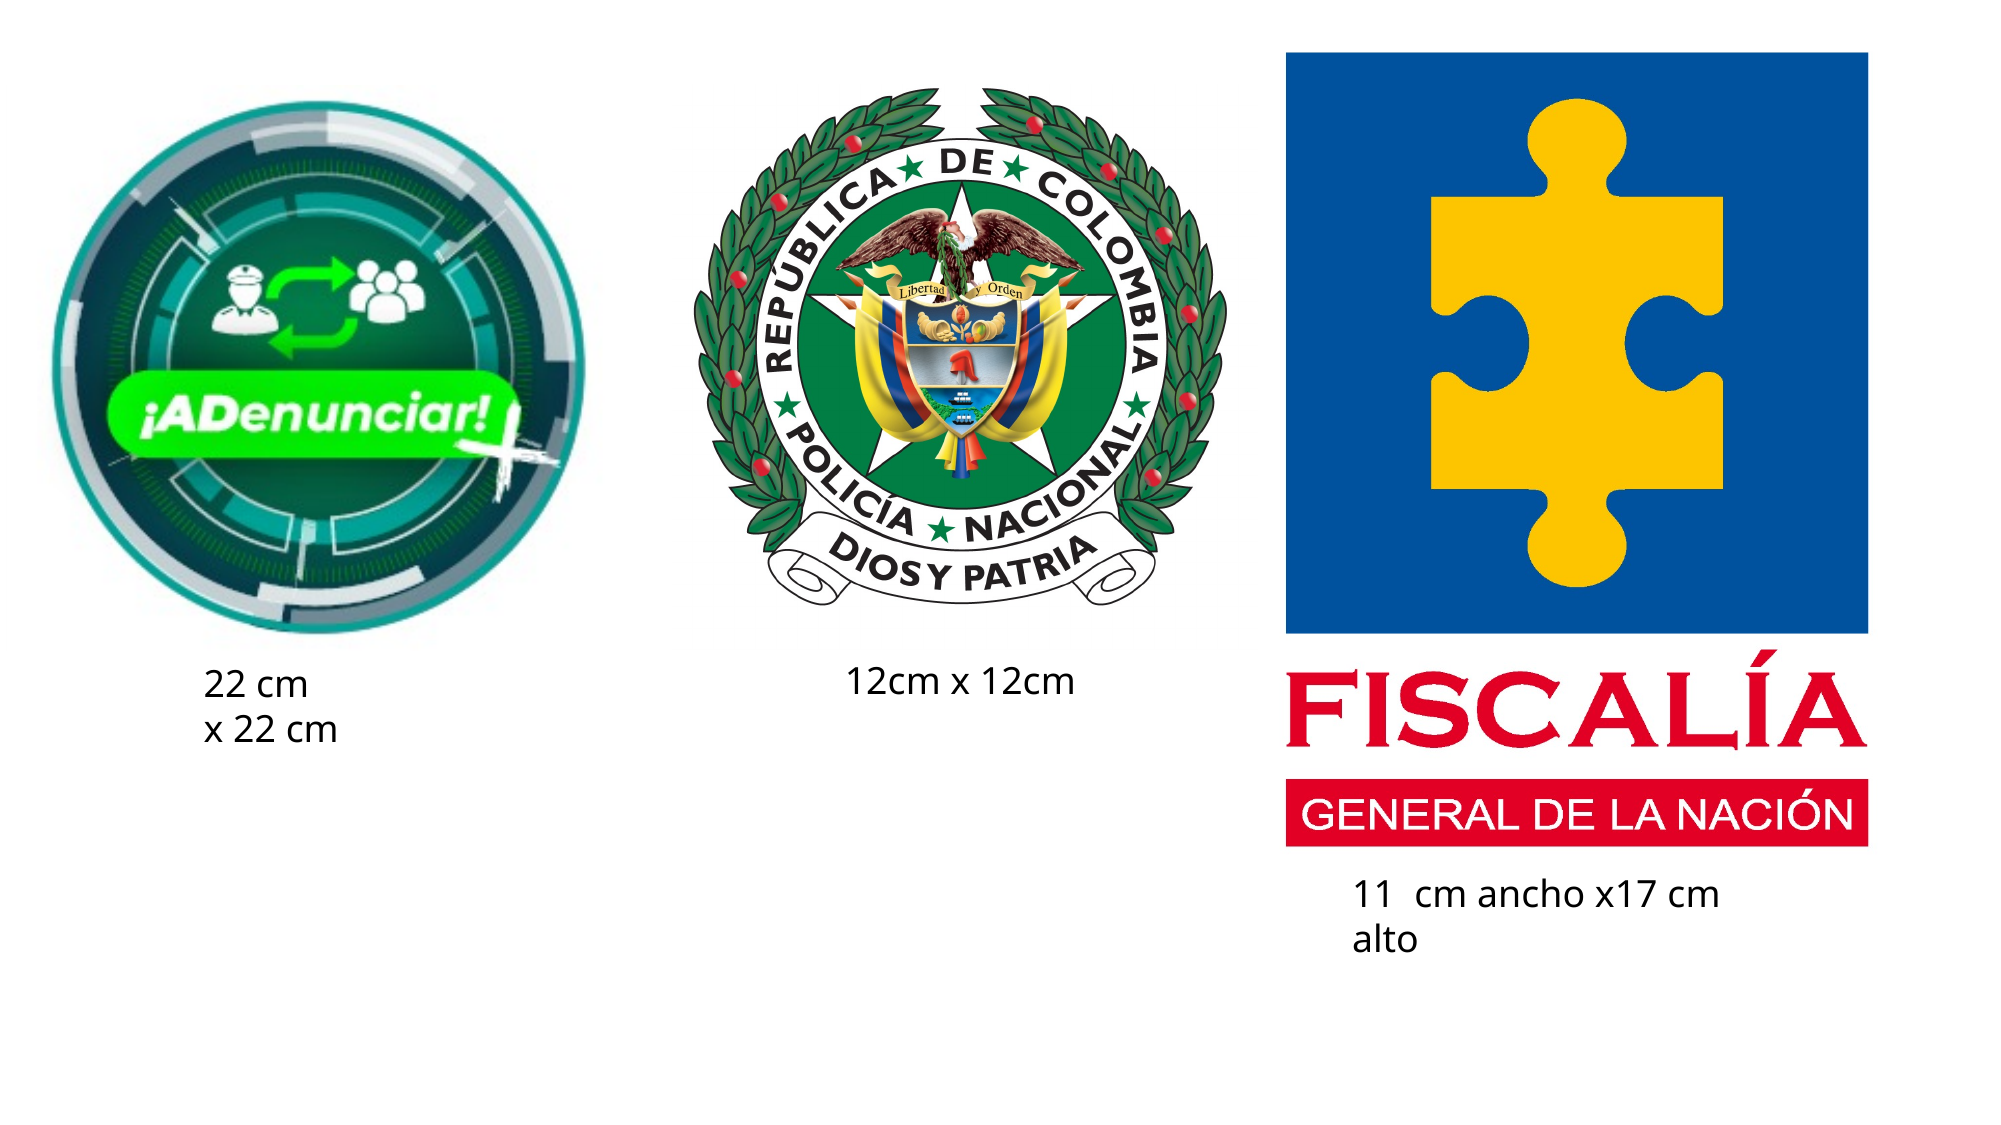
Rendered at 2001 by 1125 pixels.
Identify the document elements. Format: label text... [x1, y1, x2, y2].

picture [5, 85, 640, 651]
text_box 22 cm x 22 cm [188, 652, 458, 714]
picture [672, 20, 1894, 875]
text_box 12cm x 12cm [829, 649, 1101, 711]
text_box 11 cm ancho x17 cm alto [1337, 862, 1812, 924]
